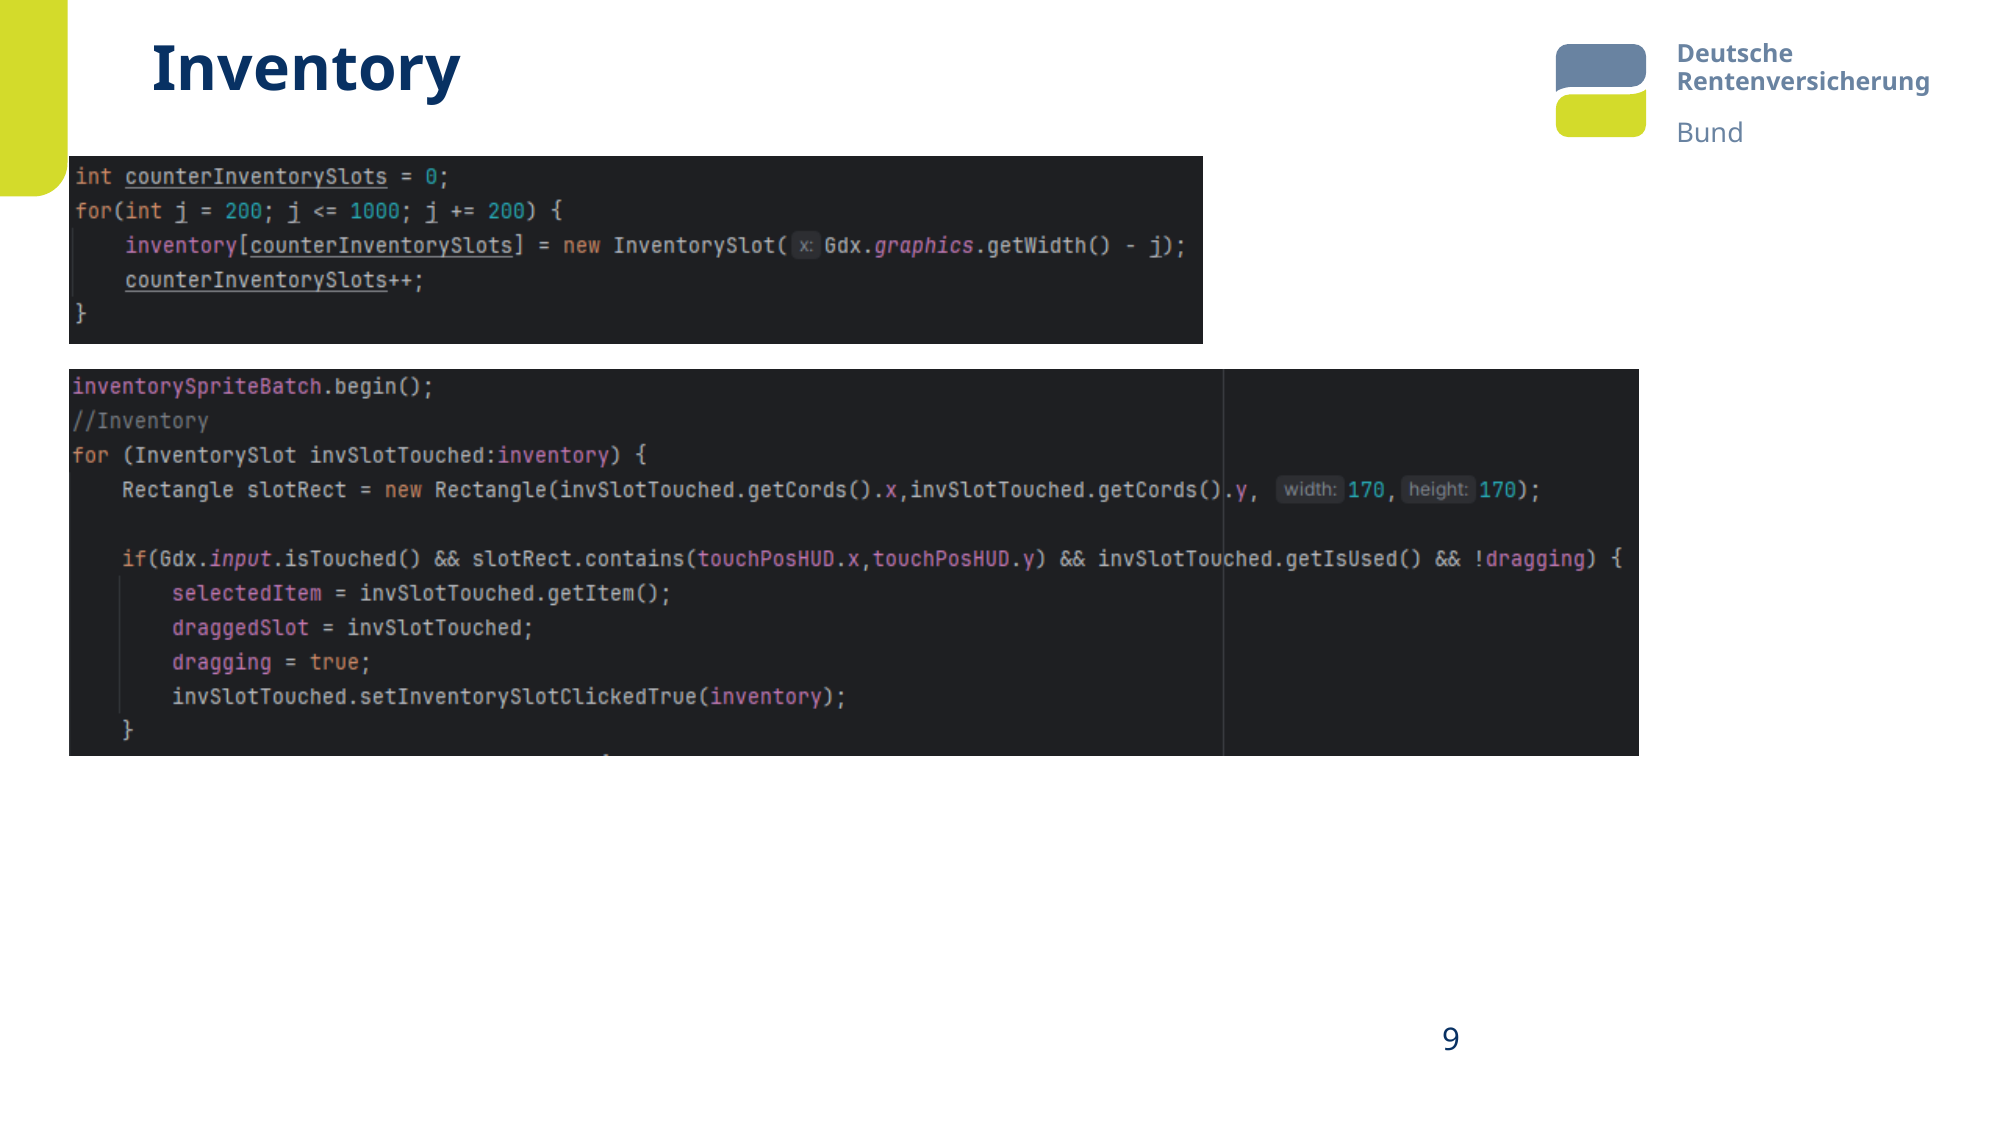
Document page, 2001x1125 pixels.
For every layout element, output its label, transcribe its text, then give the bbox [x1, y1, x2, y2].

picture [69, 156, 1203, 344]
text_box 8 [1427, 994, 1928, 1070]
picture [69, 369, 1639, 756]
title Inventory [137, 20, 1493, 197]
